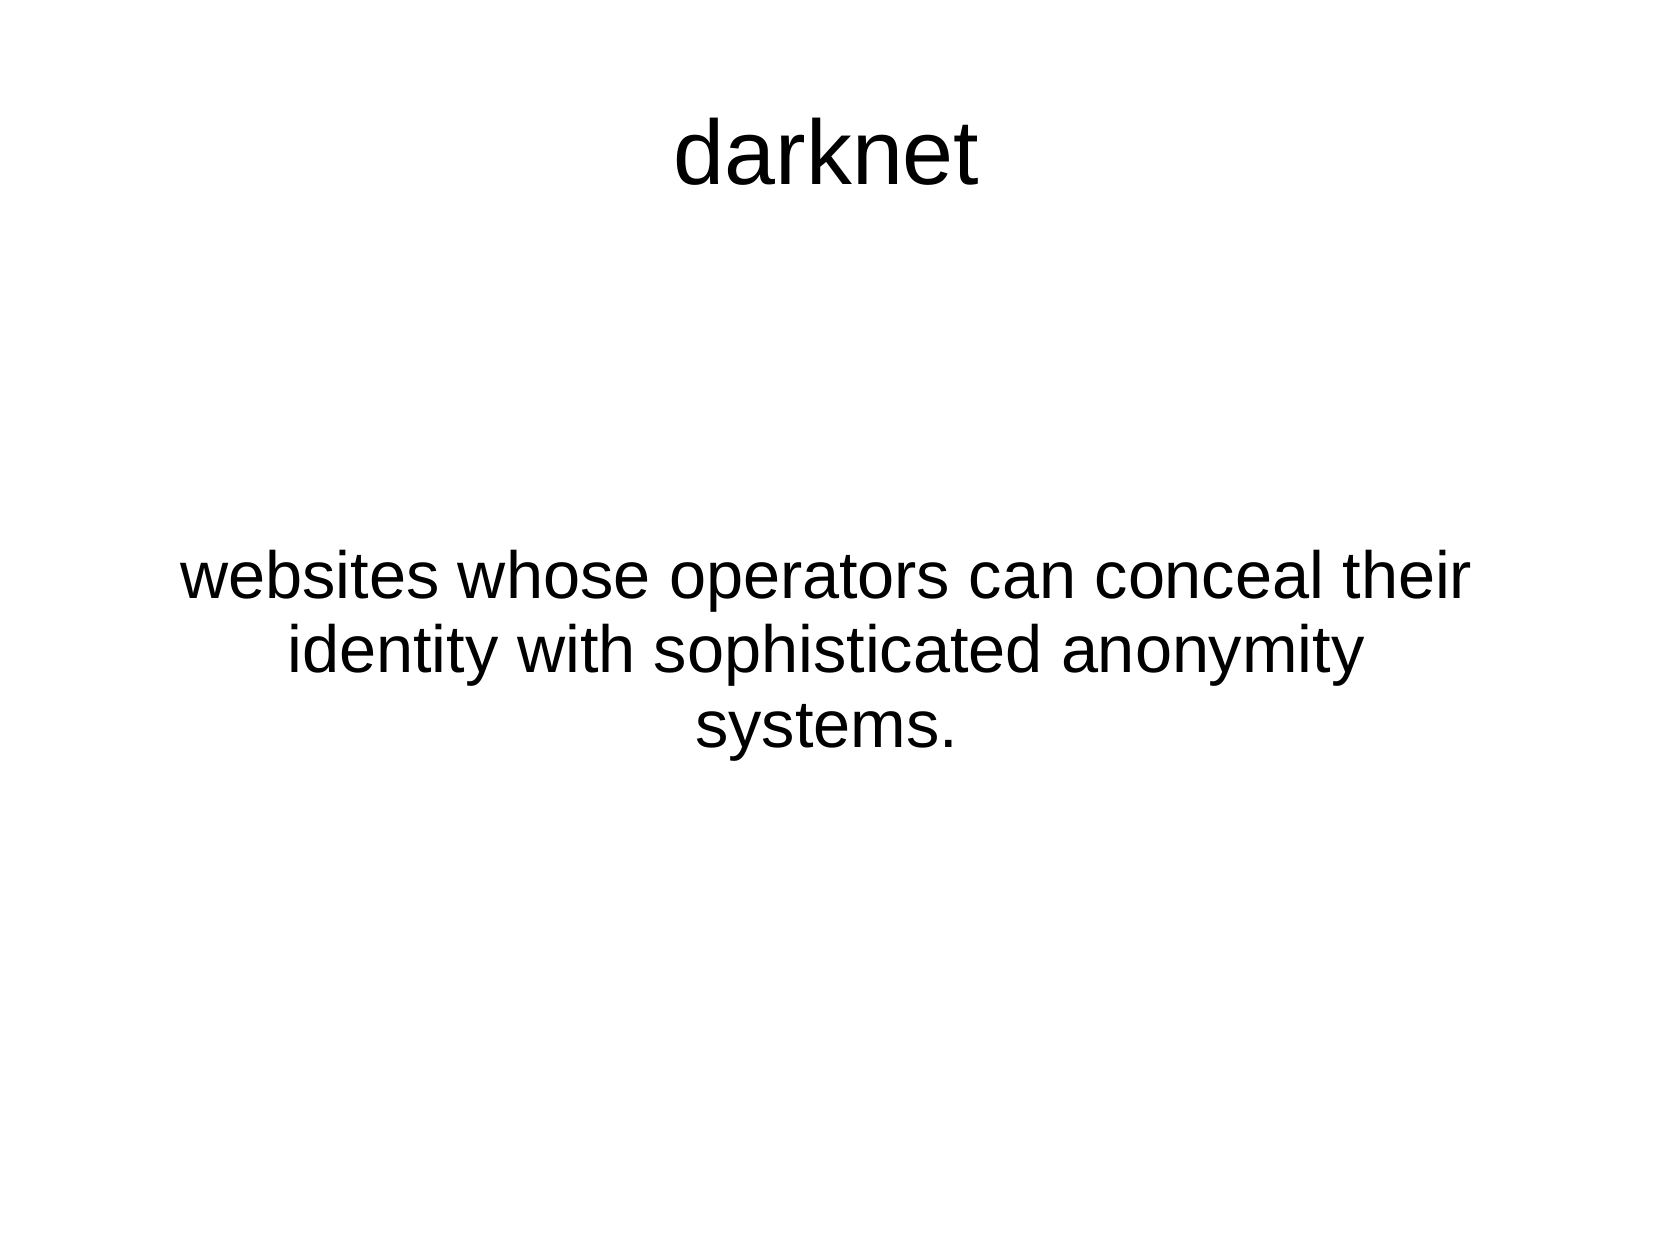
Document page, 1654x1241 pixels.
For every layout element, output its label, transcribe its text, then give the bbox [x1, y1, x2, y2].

subtitle websites whose operators can conceal their identity with sophisticated anonymity systems. [82, 290, 1571, 1010]
title darknet [82, 49, 1571, 257]
